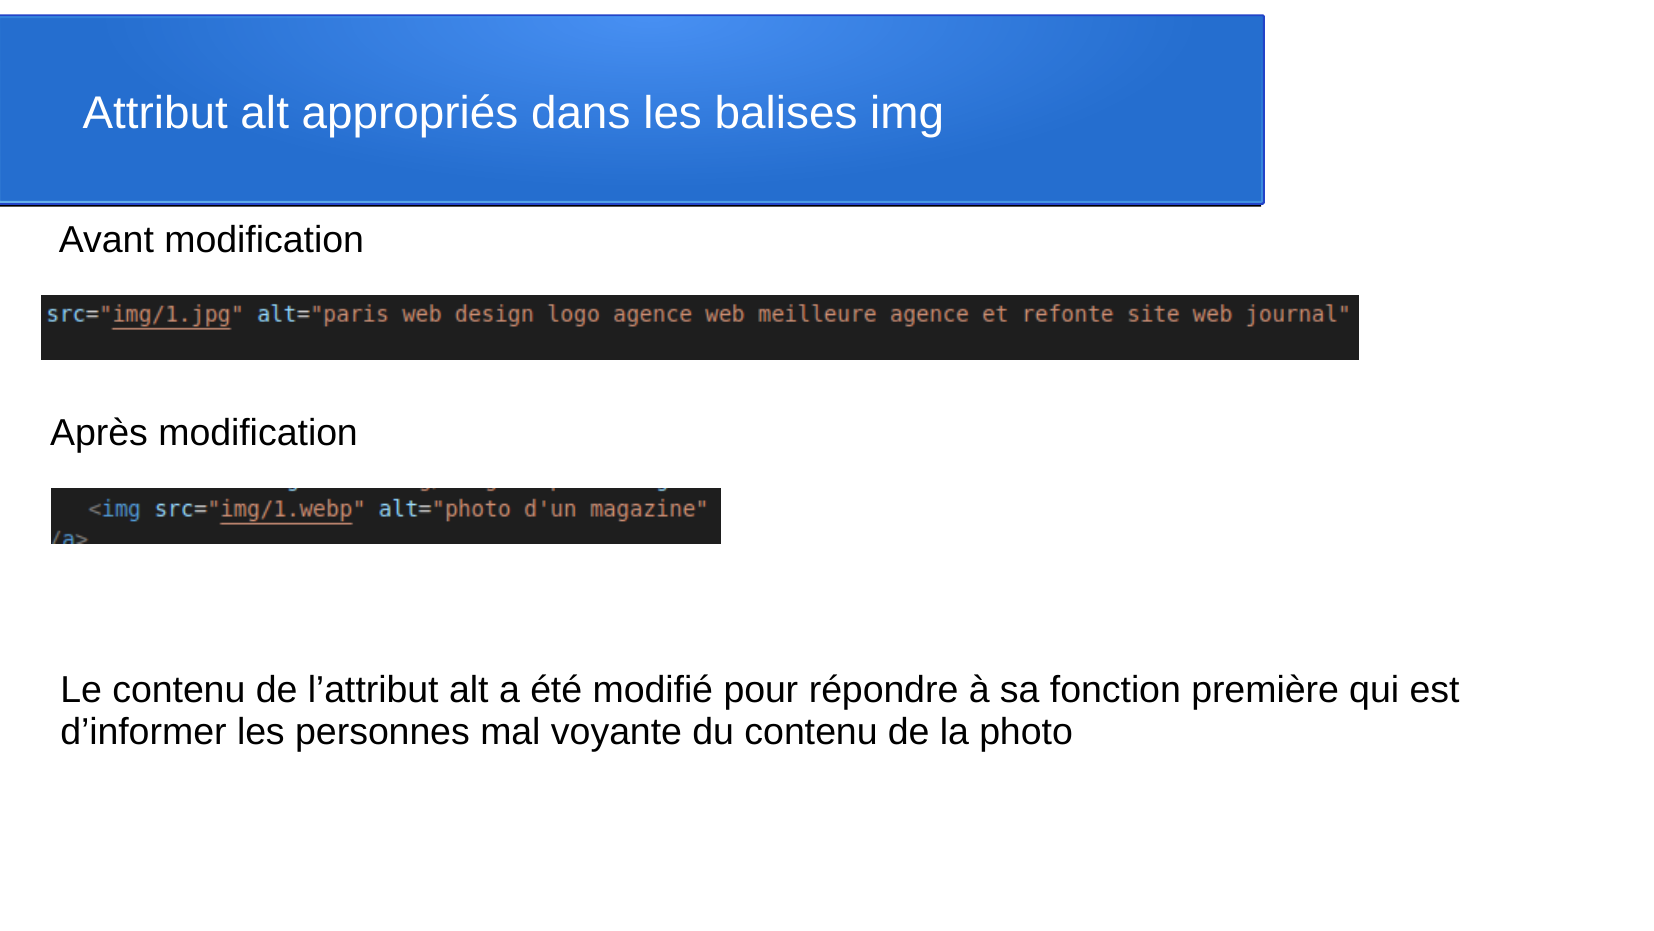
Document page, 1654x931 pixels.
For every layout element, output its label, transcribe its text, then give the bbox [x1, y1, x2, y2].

text_box Avant modification [44, 211, 576, 269]
picture [41, 295, 1359, 360]
title Attribut alt appropriés dans les balises img [82, 35, 1235, 189]
text_box Après modification [35, 403, 567, 461]
picture [51, 488, 721, 544]
text_box Le contenu de l’attribut alt a été modifié pour répondre à sa fonction première qui est d’informer les personnes mal voyante du contenu de la photo [45, 661, 1641, 789]
